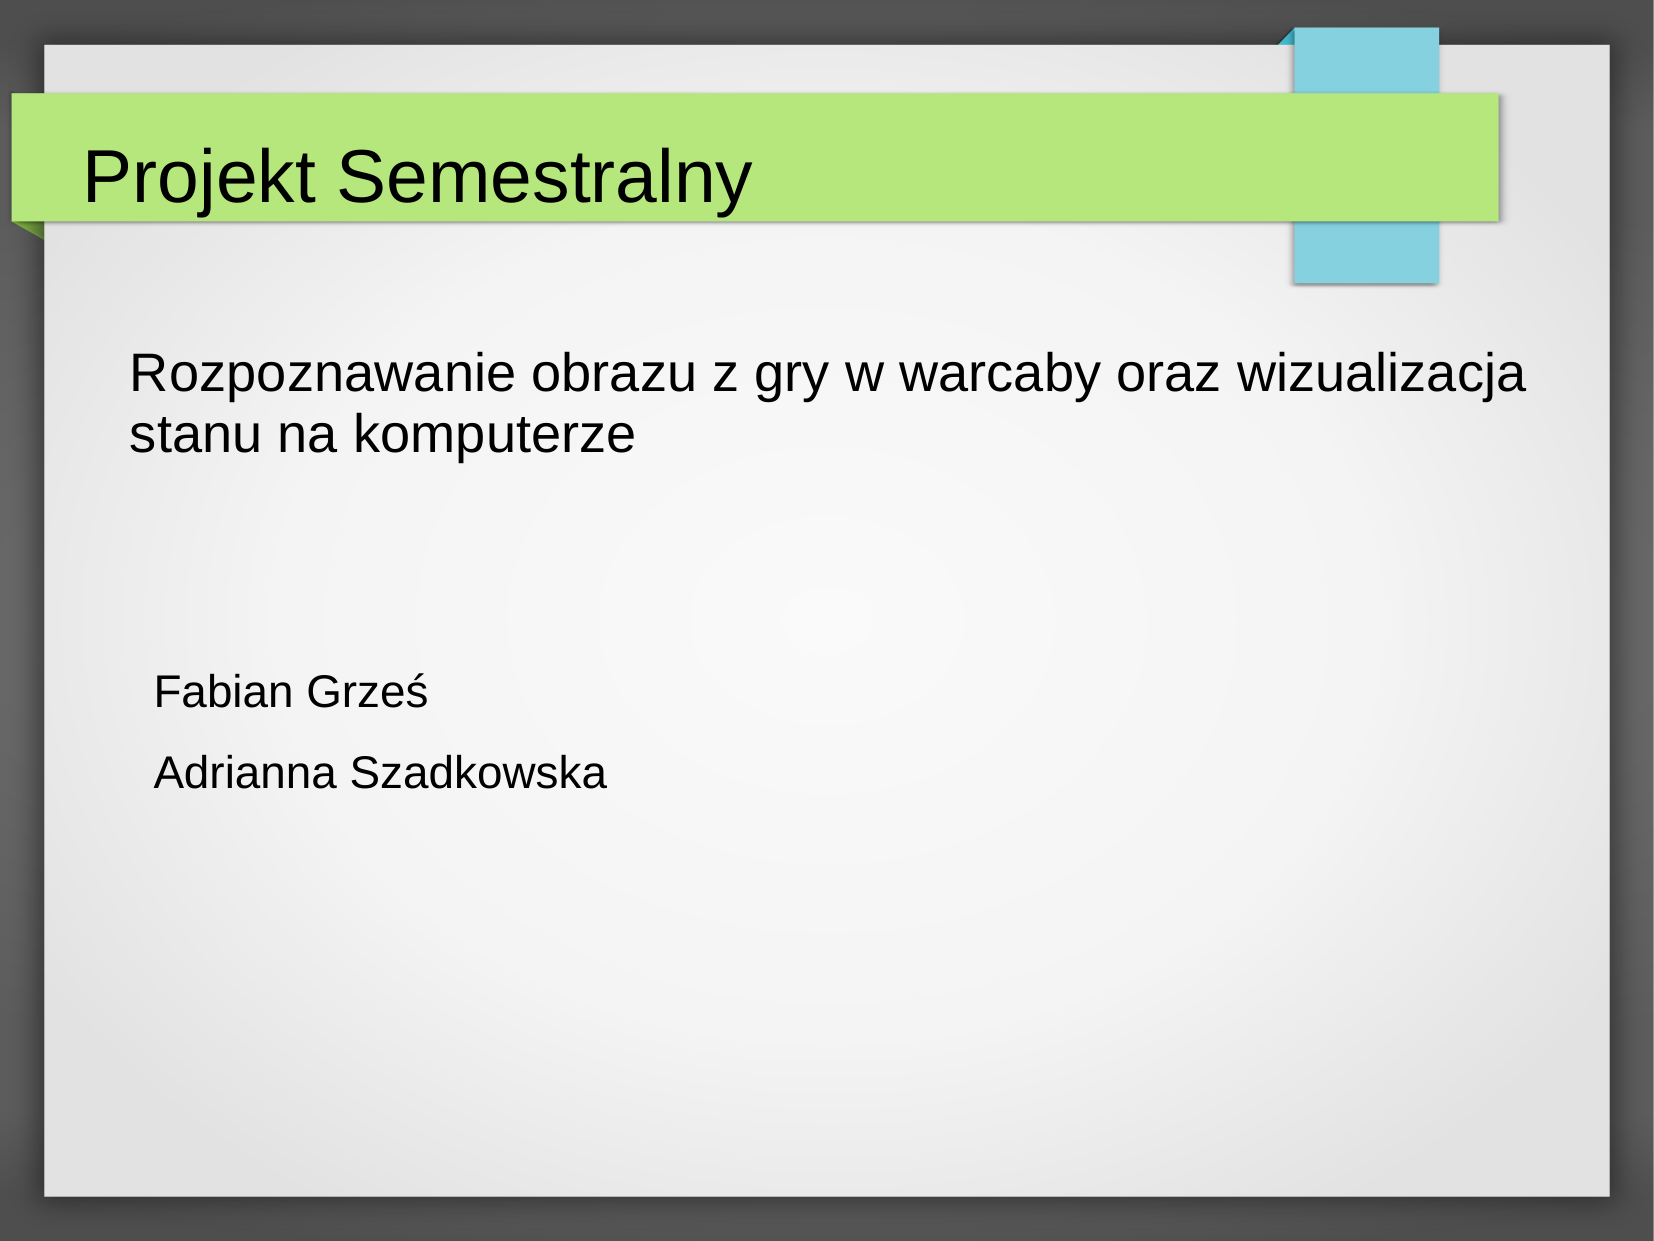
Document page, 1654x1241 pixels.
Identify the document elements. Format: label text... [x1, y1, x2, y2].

list Rozpoznawanie obrazu z gry w warcaby oraz wizualizacja stanu na komputerze [129, 342, 1571, 686]
list Fabian Grześ Adrianna Szadkowska [82, 665, 809, 1009]
title Projekt Semestralny [82, 49, 1571, 473]
picture [0, 0, 1654, 1241]
